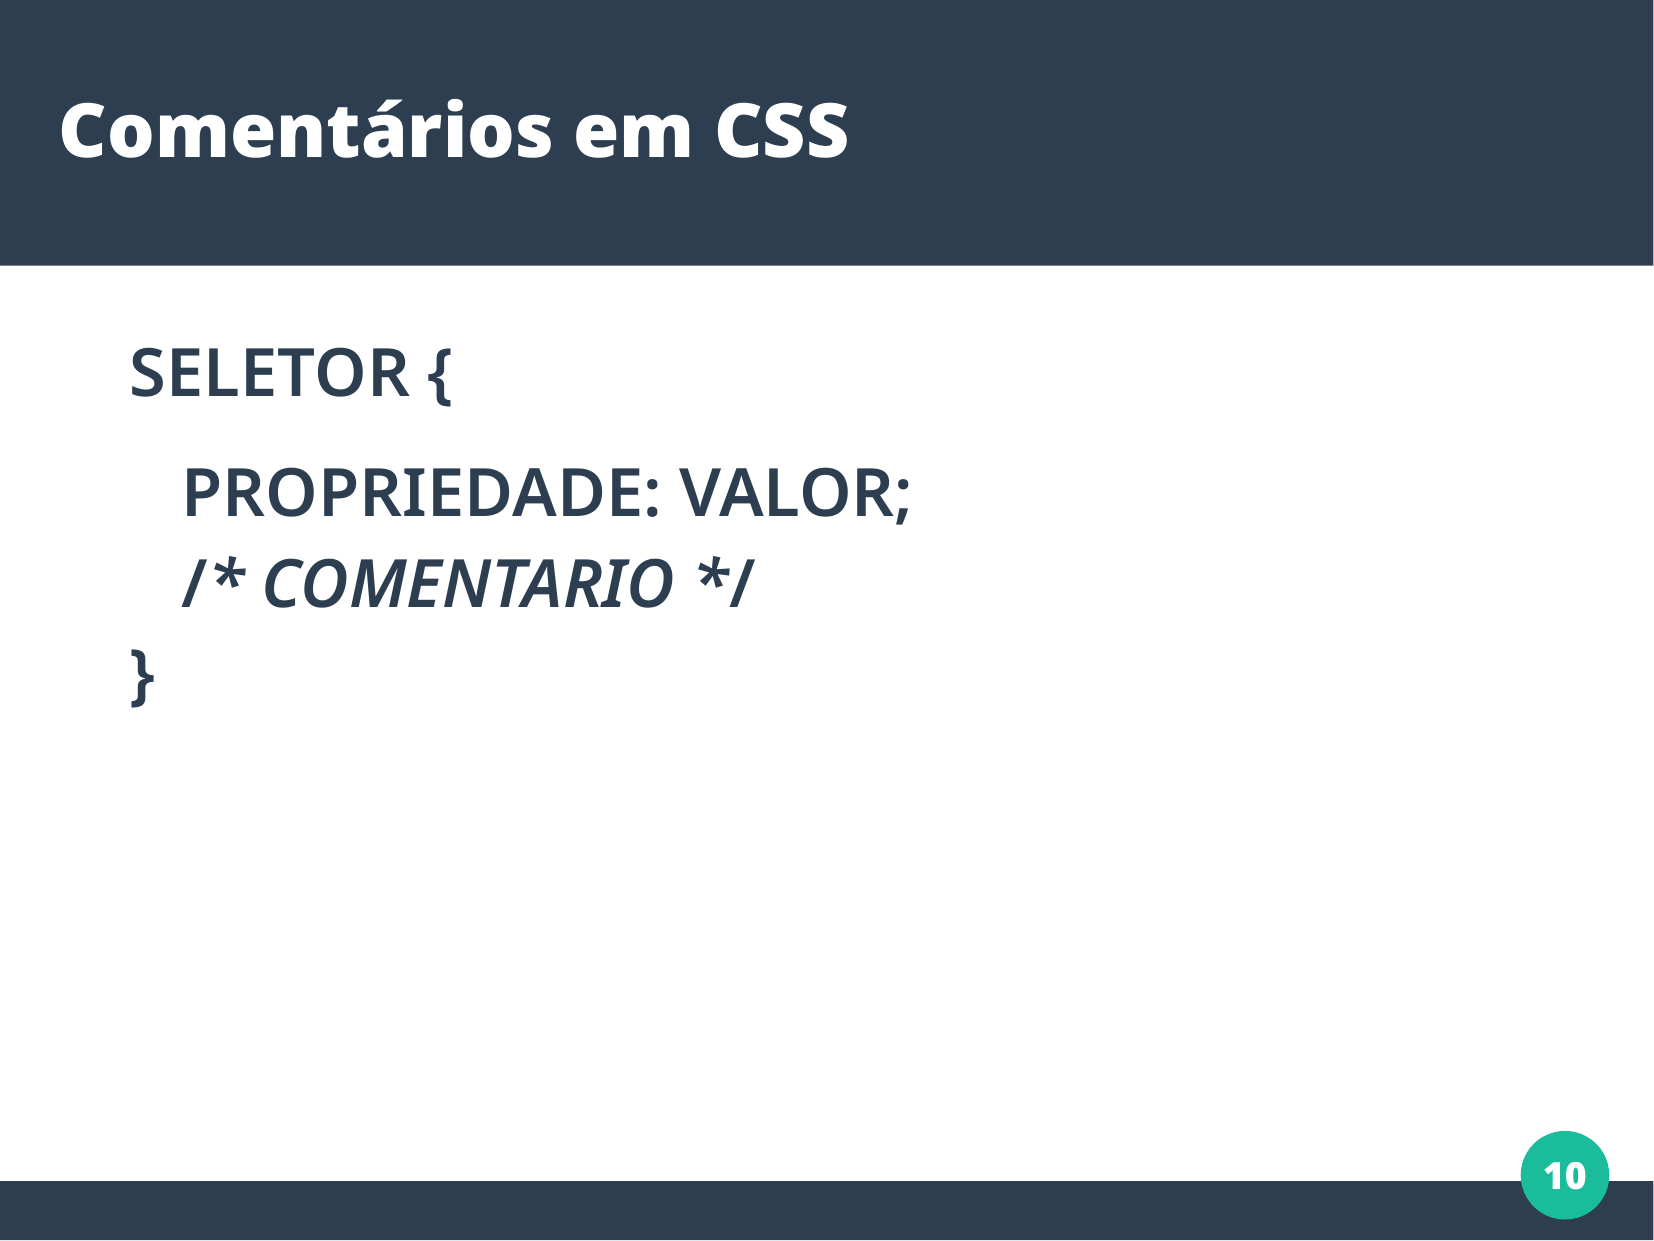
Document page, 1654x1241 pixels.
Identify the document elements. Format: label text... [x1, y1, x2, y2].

title Comentários em CSS [59, 49, 1595, 207]
list SELETOR { PROPRIEDADE: VALOR; /* COMENTARIO */ } [59, 324, 1595, 1152]
